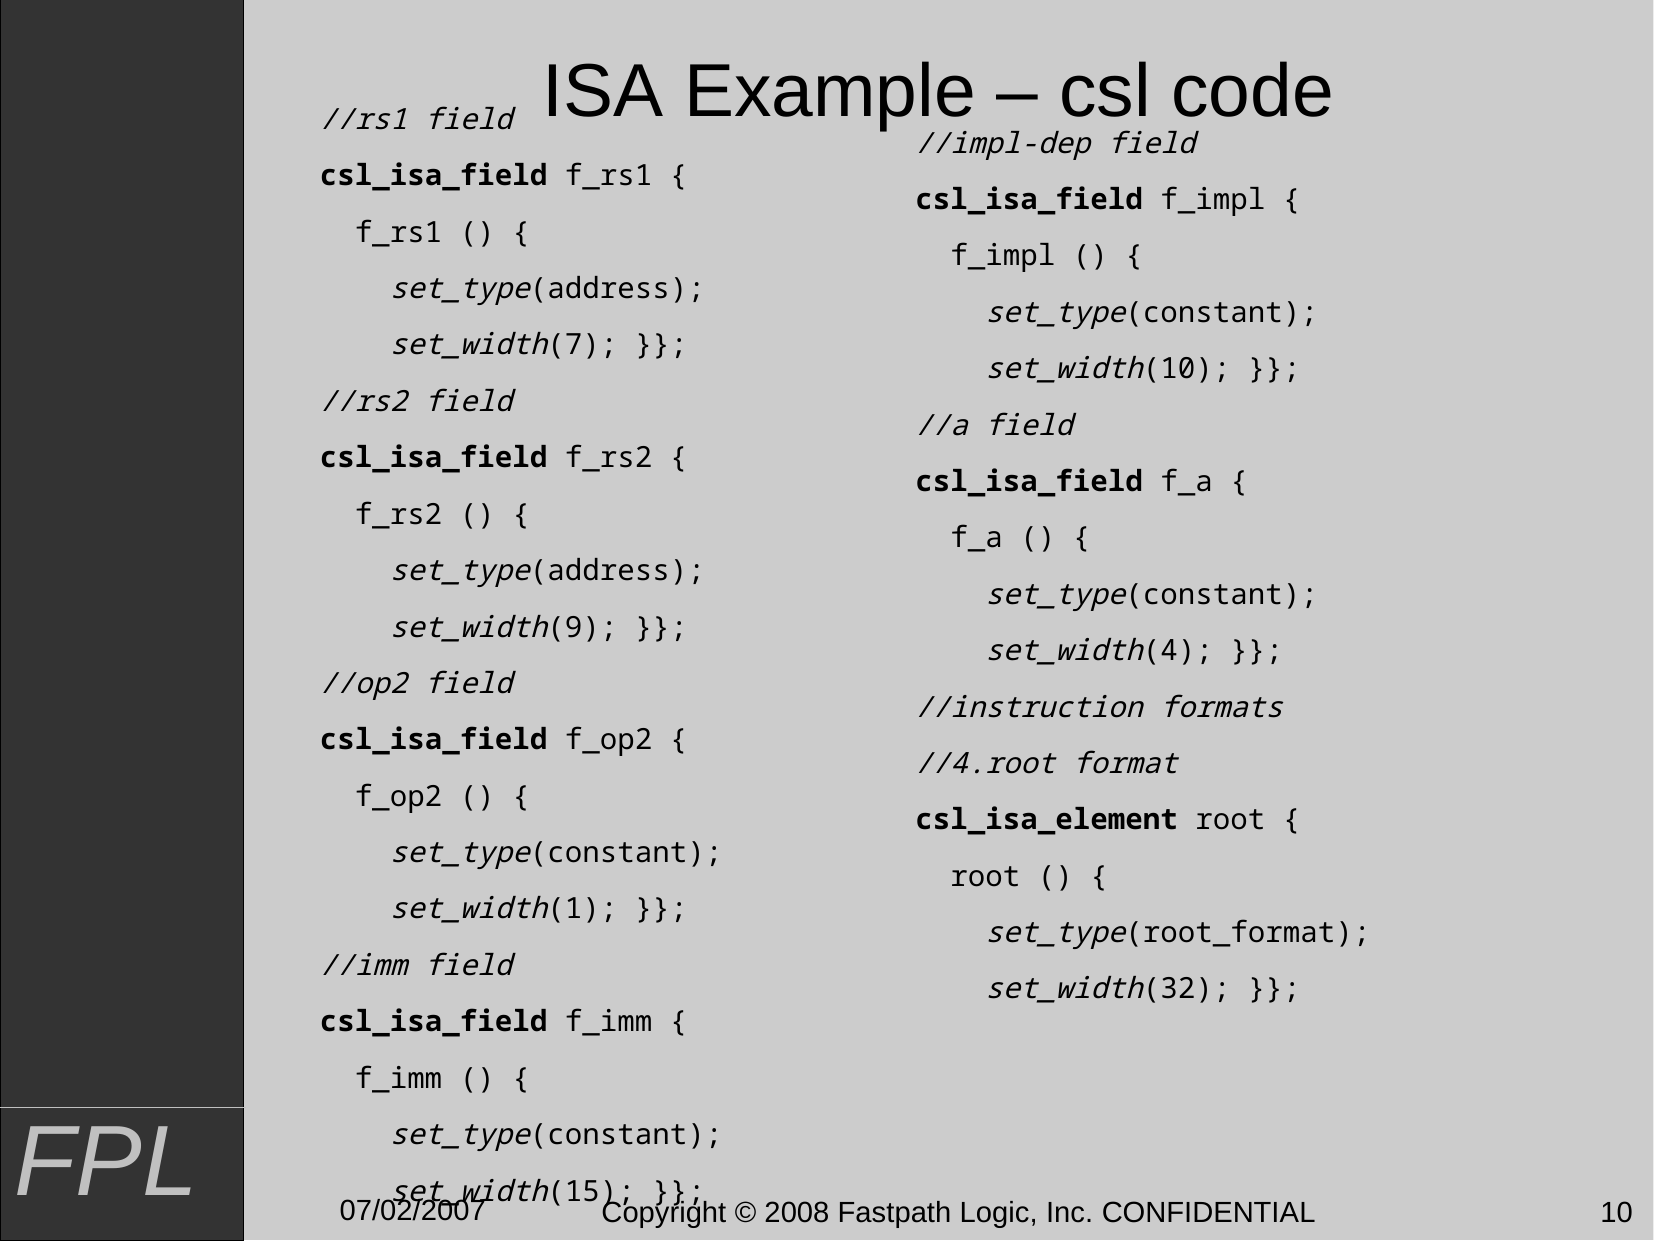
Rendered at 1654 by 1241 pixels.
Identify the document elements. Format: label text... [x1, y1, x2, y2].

title ISA Example – csl code [387, 0, 1491, 170]
text_box //rs1 field csl_isa_field f_rs1 { f_rs1 () { set_type(address); set_width(7); }}; //rs2 field csl_isa_field f_rs2 { f_rs2 () { set_type(address); set_width(9); }}; //op2 field csl_isa_field f_op2 { f_op2 () { set_type(constant); set_width(1); }}; //imm field csl_isa_field f_imm { f_imm () { set_type(constant); set_width(15); }}; [319, 41, 1013, 1241]
text_box //impl-dep field csl_isa_field f_impl { f_impl () { set_type(constant); set_width(10); }}; //a field csl_isa_field f_a { f_a () { set_type(constant); set_width(4); }}; //instruction formats //4.root format csl_isa_element root { root () { set_type(root_format); set_width(32); }}; [1013, 170, 1531, 1015]
